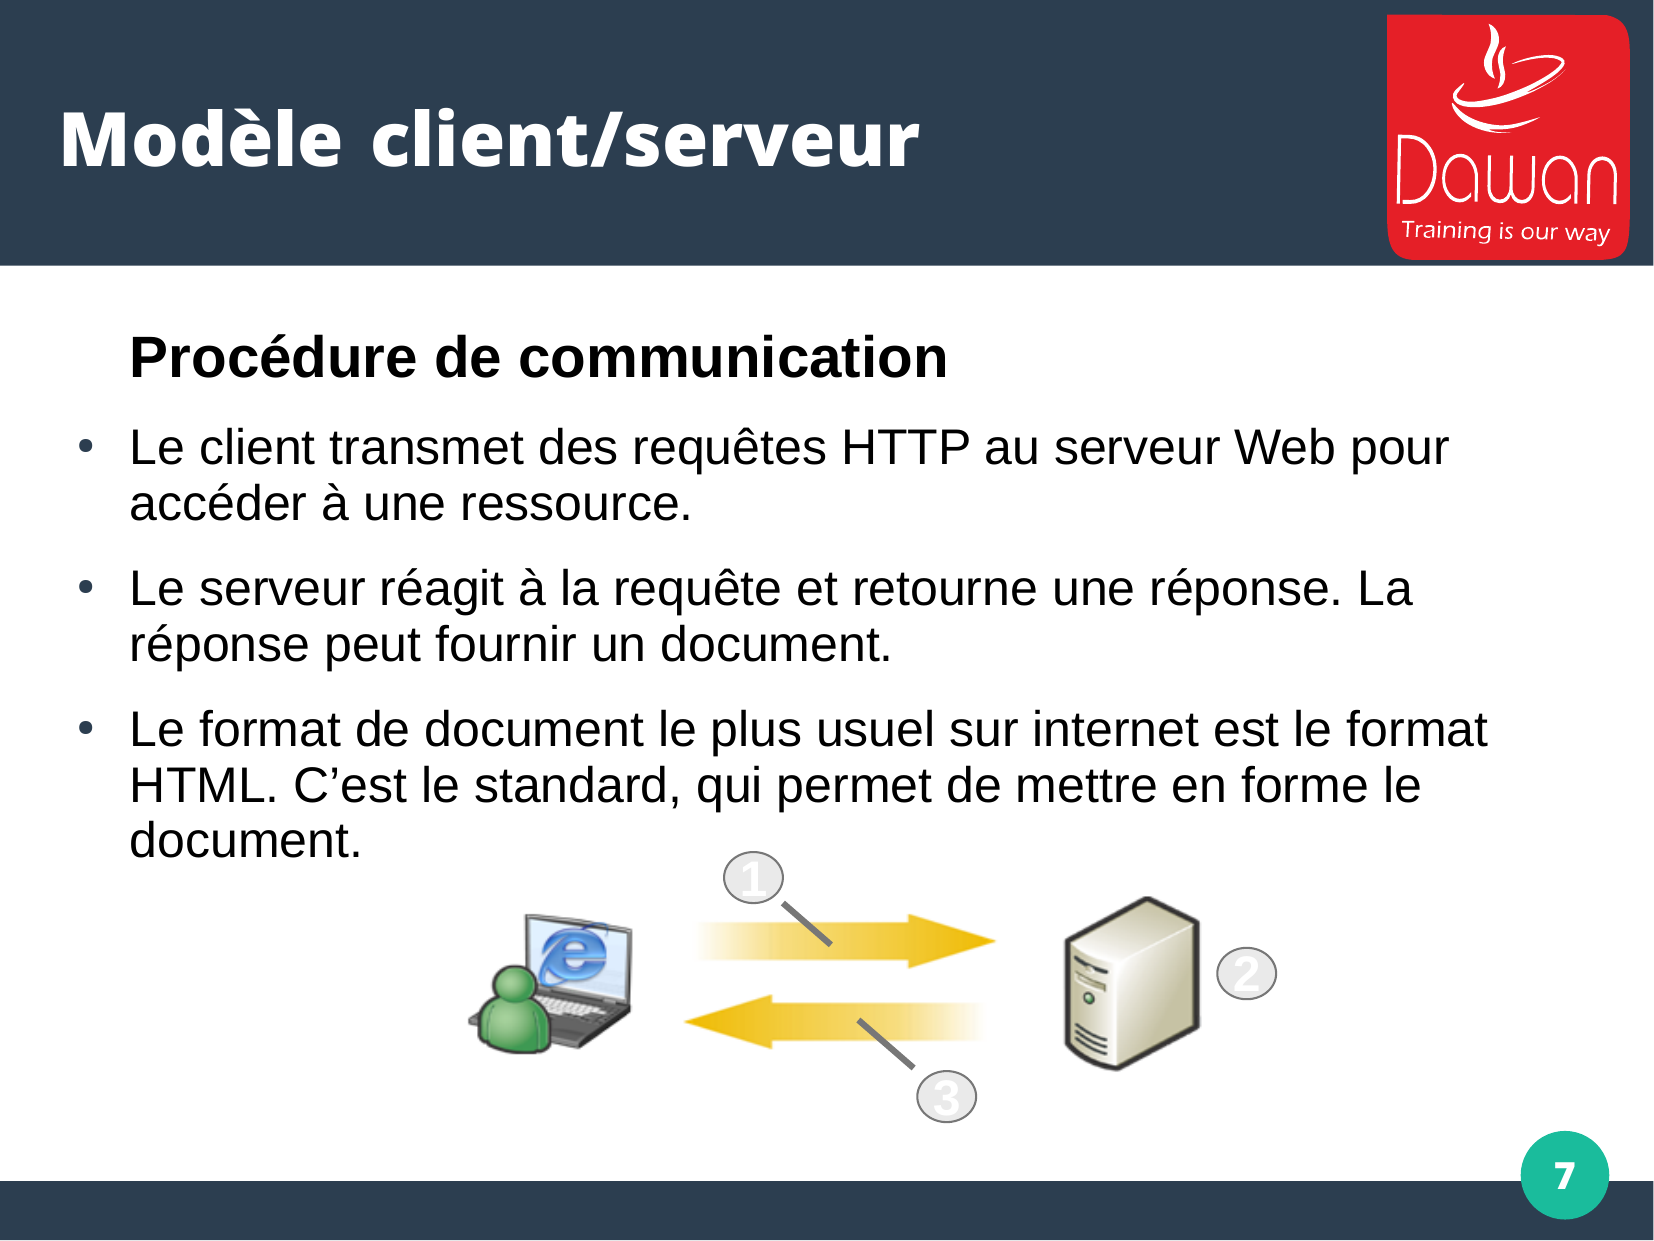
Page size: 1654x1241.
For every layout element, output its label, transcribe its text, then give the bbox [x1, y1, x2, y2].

text_box 1 [724, 852, 783, 904]
text_box 2 [1217, 947, 1277, 1000]
list Procédure de communication Le client transmet des requêtes HTTP au serveur Web pour accéder à une ressource. Le serveur réagit à la requête et retourne une réponse. La réponse peut fournir un document. Le format de document le plus usuel sur internet est le format HTML. C’est le standard, qui permet de mettre en forme le document. [59, 324, 1595, 1152]
title Modèle client/serveur [59, 49, 1387, 207]
picture [430, 863, 1235, 1109]
picture [1387, 14, 1630, 260]
text_box 3 [917, 1071, 977, 1123]
